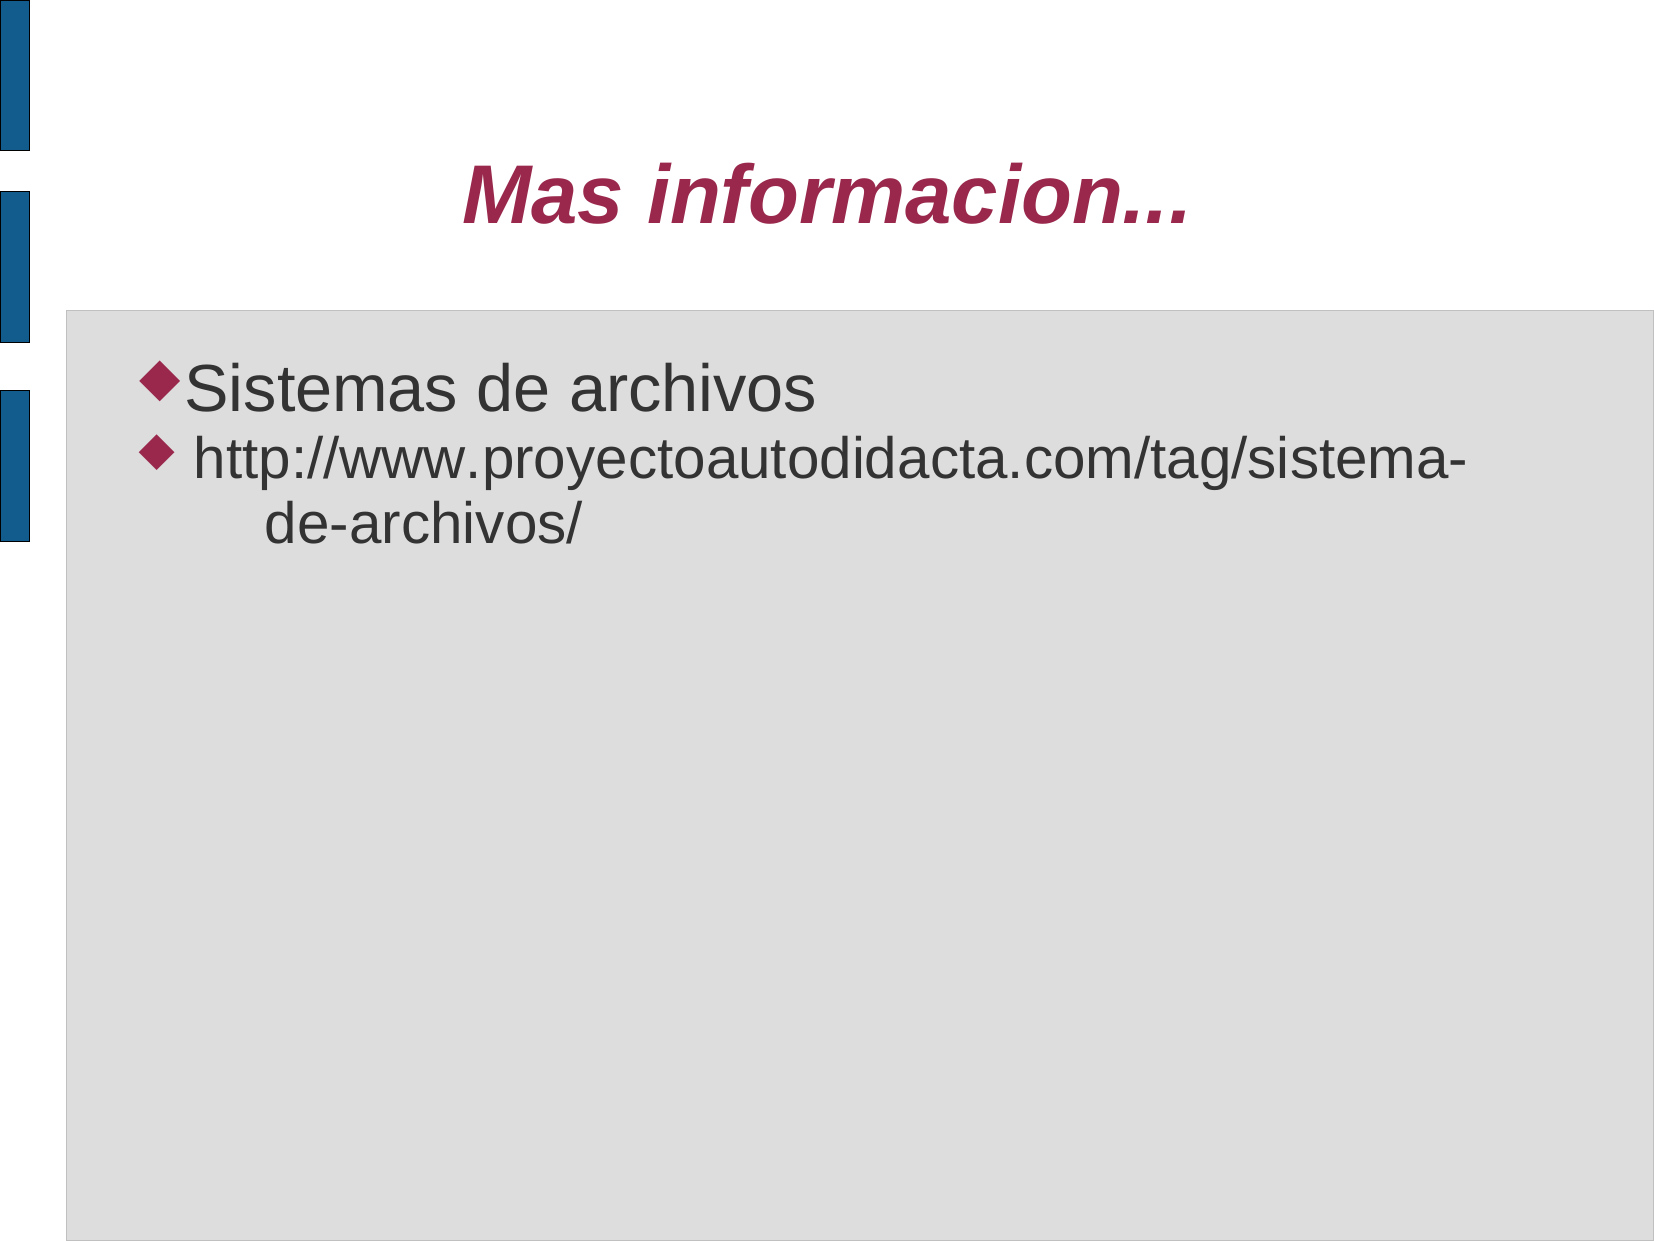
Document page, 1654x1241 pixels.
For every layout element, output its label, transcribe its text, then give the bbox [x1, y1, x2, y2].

list Sistemas de archivos http://www.proyectoautodidacta.com/tag/sistema-de-archivos/ [134, 350, 1516, 1133]
title Mas informacion... [121, 91, 1534, 299]
